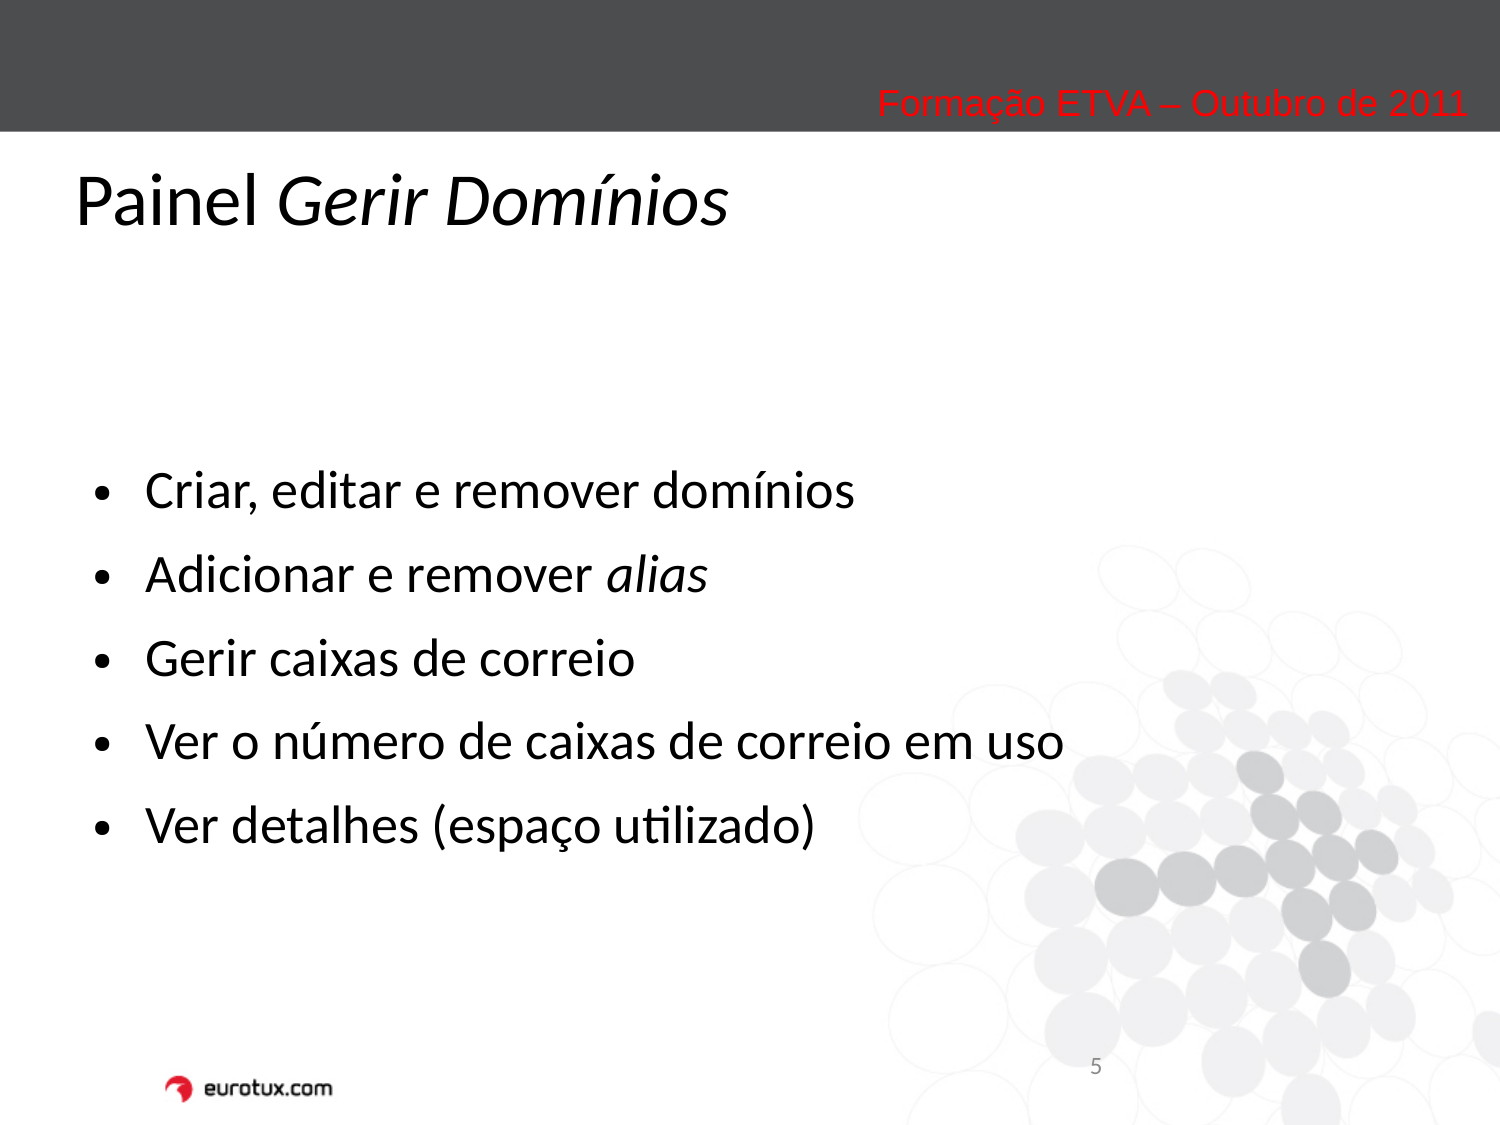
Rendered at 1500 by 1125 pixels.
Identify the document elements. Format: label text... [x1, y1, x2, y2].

title Painel Gerir Domínios [75, 112, 1425, 299]
list Criar, editar e remover domínios Adicionar e remover alias Gerir caixas de correio Ver o número de caixas de correio em uso Ver detalhes (espaço utilizado) [75, 299, 1425, 1043]
picture [0, 0, 1500, 1125]
